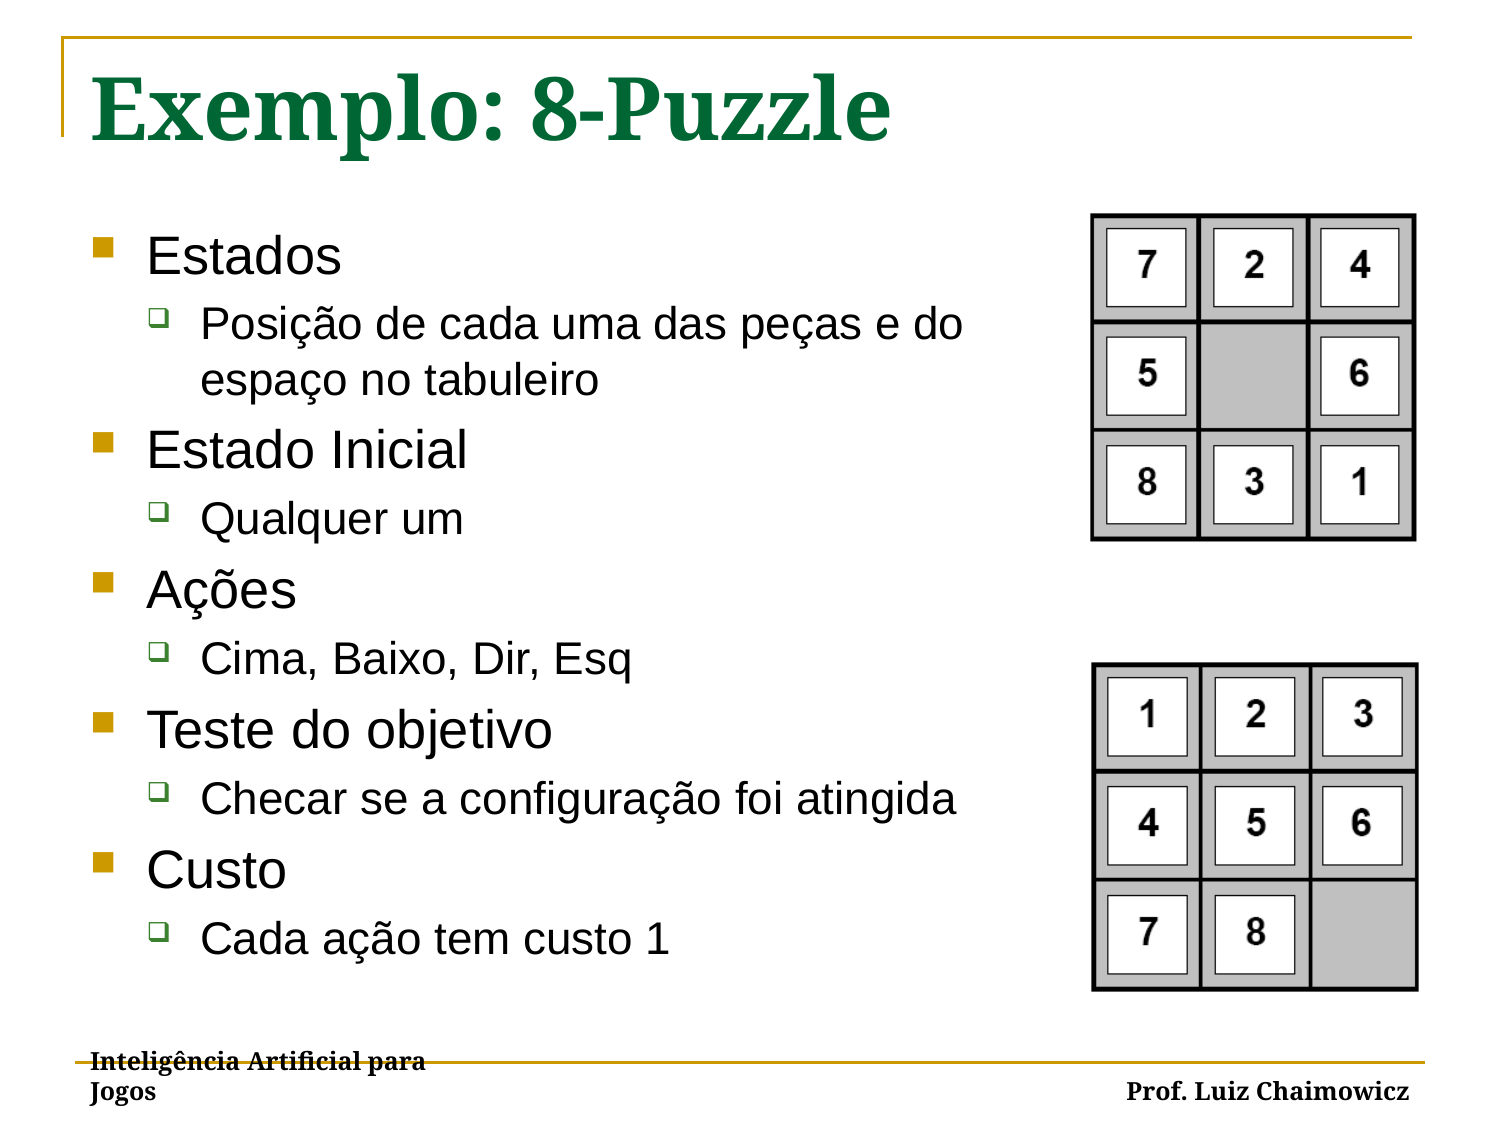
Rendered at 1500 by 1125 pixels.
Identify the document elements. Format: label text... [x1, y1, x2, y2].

picture [1089, 660, 1420, 993]
footer Inteligência Artificial para Jogos [75, 1074, 500, 1113]
picture [1088, 211, 1419, 544]
list Estados Posição de cada uma das peças e do espaço no tabuleiro Estado Inicial Qualquer um Ações Cima, Baixo, Dir, Esq Teste do objetivo Checar se a configuração foi atingida Custo Cada ação tem custo 1 [75, 212, 1113, 1038]
title Exemplo: 8-Puzzle [75, 45, 1425, 188]
